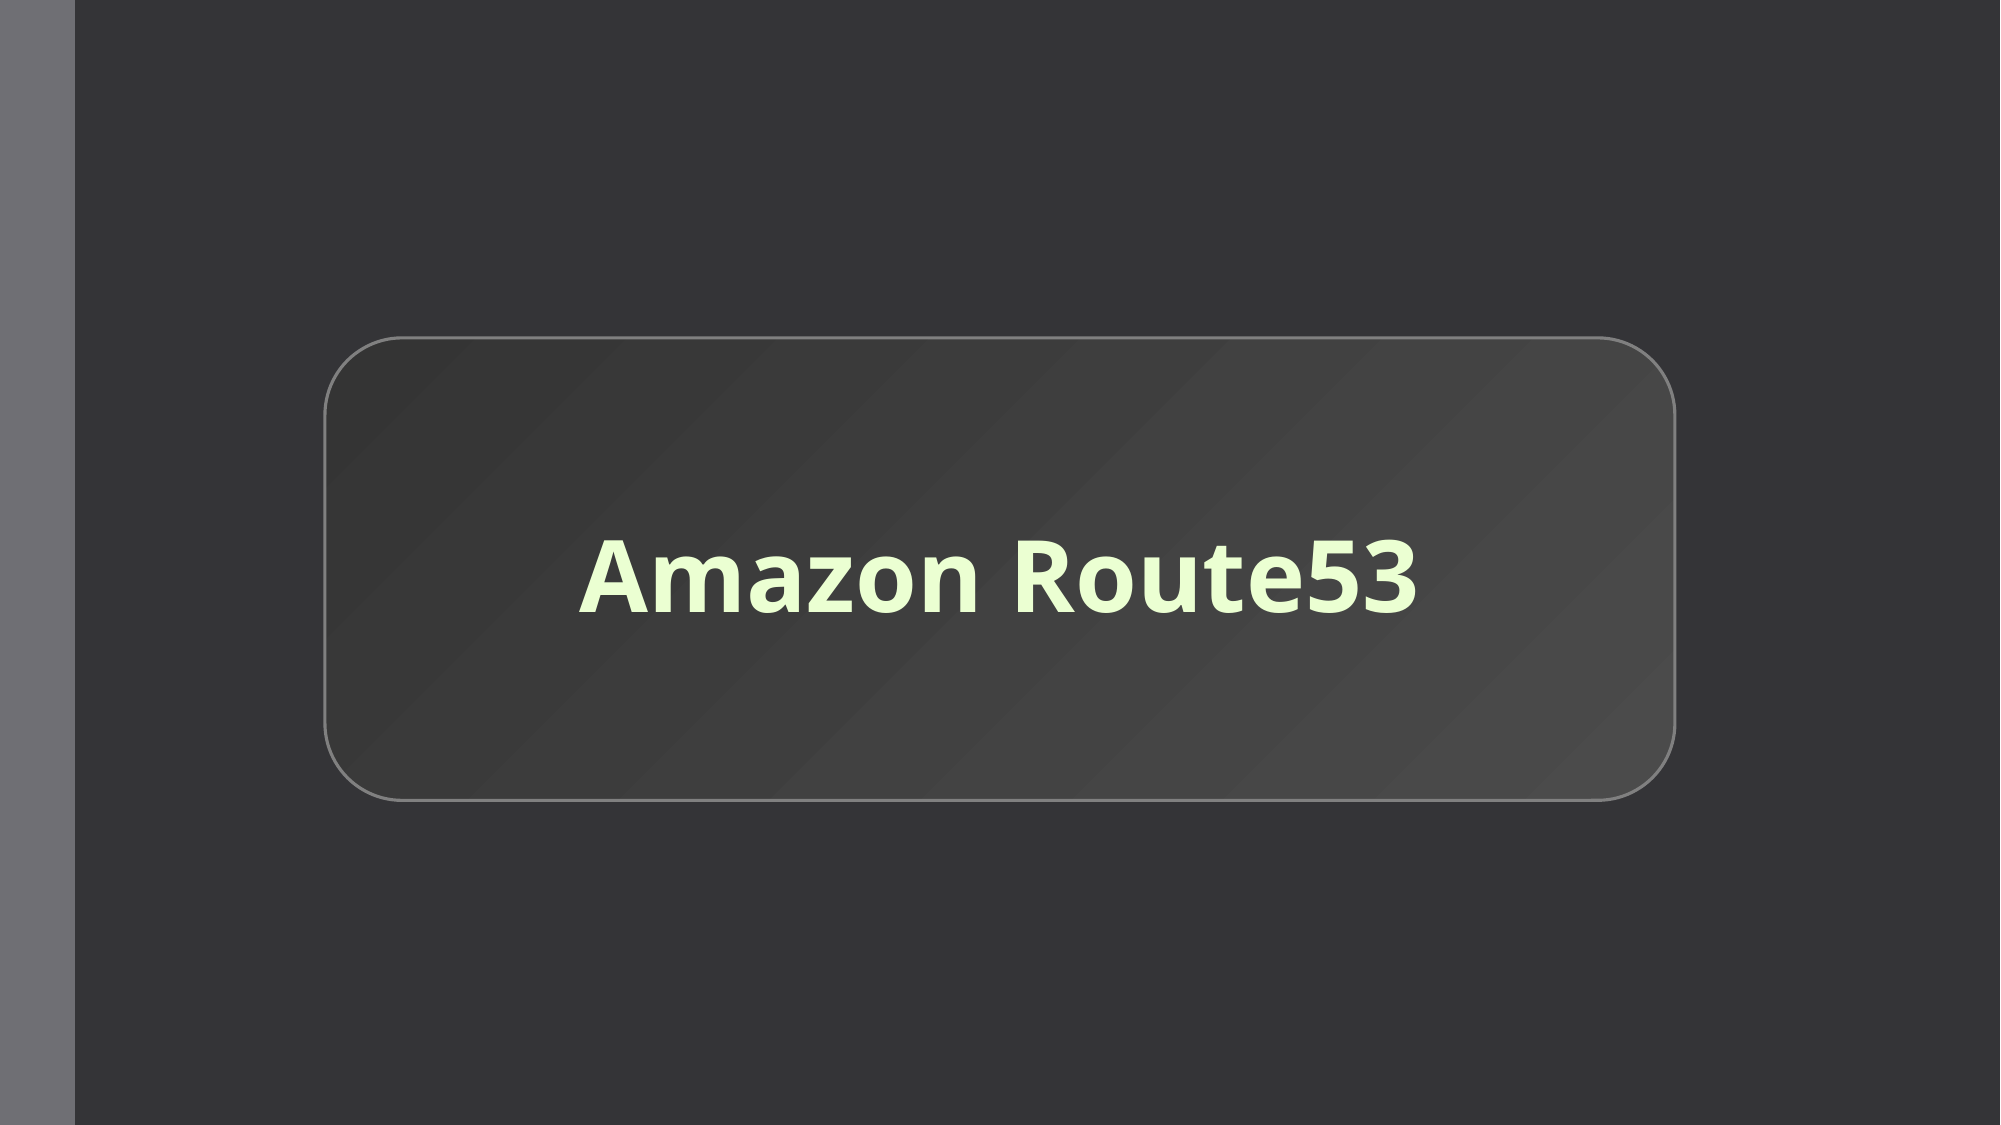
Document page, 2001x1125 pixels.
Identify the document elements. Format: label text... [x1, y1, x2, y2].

text_box Amazon Route53 [324, 337, 1675, 801]
